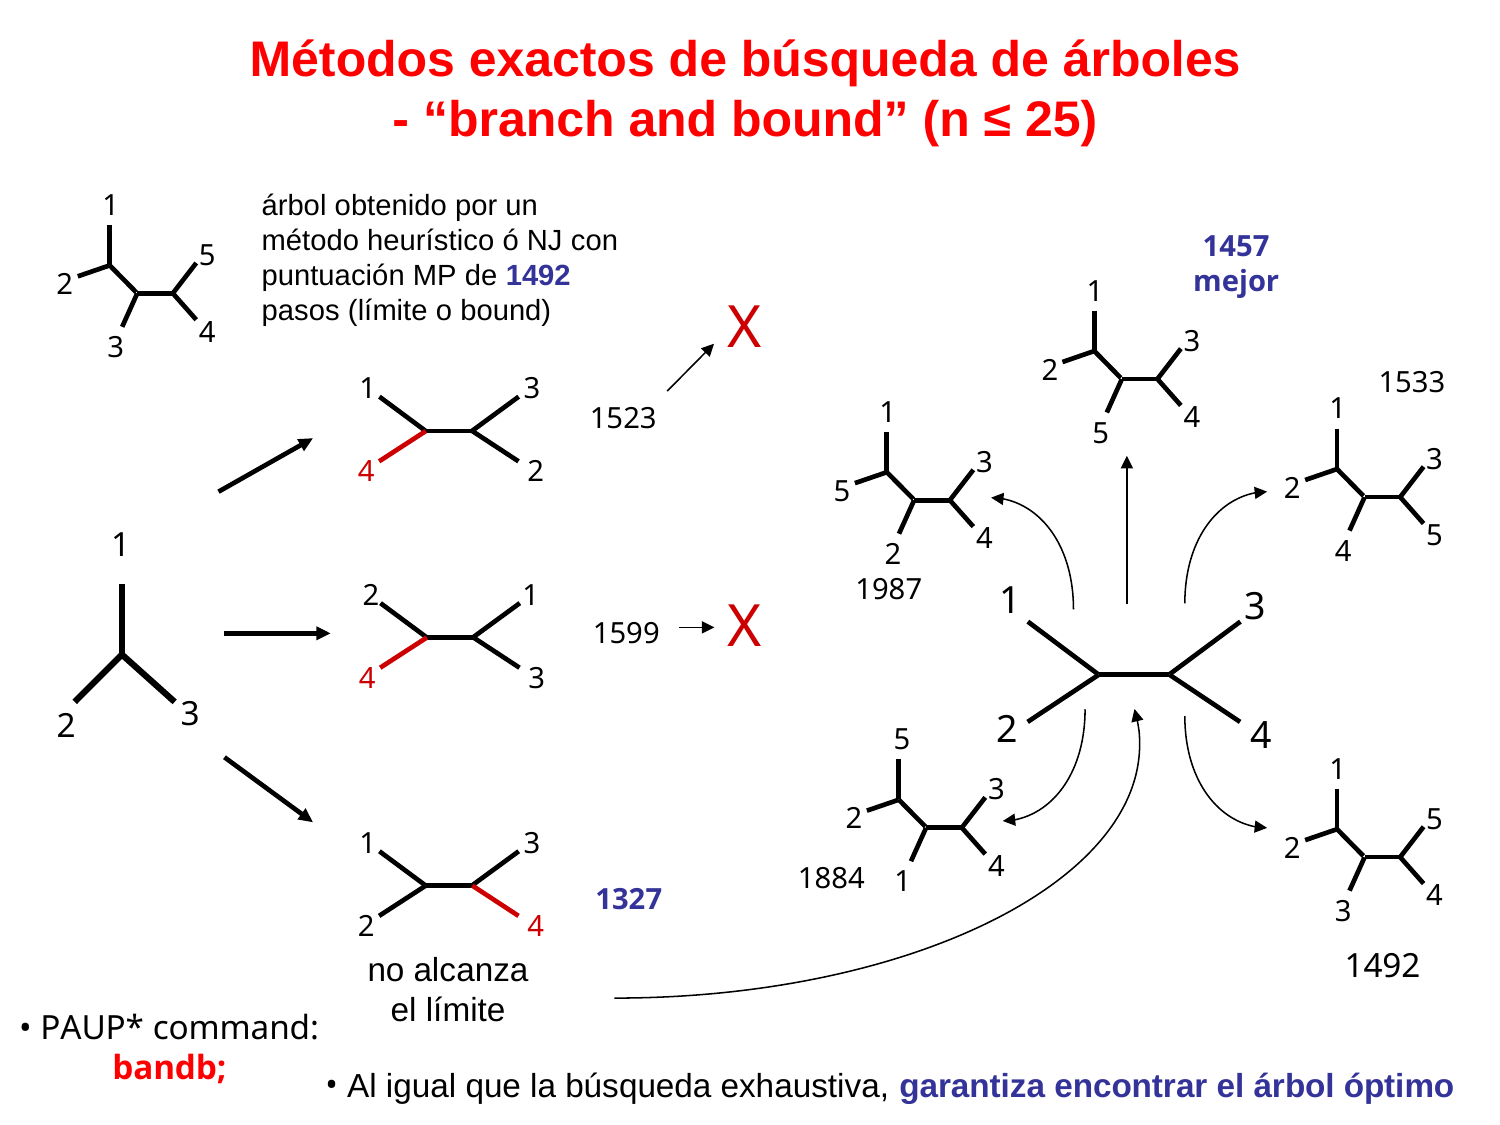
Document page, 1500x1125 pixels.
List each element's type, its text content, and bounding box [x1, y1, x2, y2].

text_box 4 [343, 445, 390, 496]
text_box 5 [818, 464, 866, 516]
text_box X [712, 280, 777, 367]
text_box 3 [973, 762, 1020, 814]
text_box 1 [864, 385, 912, 436]
text_box 4 [1411, 869, 1459, 920]
text_box 2 [41, 257, 89, 309]
text_box 1533 [1363, 355, 1461, 407]
text_box 3 [508, 361, 556, 413]
text_box Métodos exactos de búsqueda de árboles - “branch and bound” (n ≤ 25) [234, 18, 1256, 155]
text_box 5 [1077, 406, 1124, 457]
text_box 1 [96, 515, 145, 571]
text_box 5 [878, 712, 926, 764]
text_box 1492 [1329, 936, 1436, 993]
text_box 4 [344, 651, 391, 702]
text_box 1457 mejor [1178, 219, 1295, 306]
text_box 1 [1314, 382, 1362, 433]
text_box 2 [1269, 821, 1316, 873]
text_box 2 [869, 527, 917, 562]
text_box 1 [344, 361, 392, 413]
text_box 2 [1269, 461, 1316, 512]
text_box 2 [343, 899, 390, 951]
text_box 1884 [783, 851, 880, 903]
text_box 2 [512, 445, 560, 496]
text_box 3 [508, 816, 556, 867]
text_box 4 [961, 512, 1008, 563]
text_box 3 [165, 684, 215, 740]
text_box 3 [1229, 574, 1281, 635]
text_box 3 [961, 435, 1008, 486]
text_box no alcanza el límite [352, 940, 544, 1036]
text_box Al igual que la búsqueda exhaustiva, garantiza encontrar el árbol óptimo [310, 1056, 1471, 1112]
text_box 1523 [575, 391, 672, 442]
text_box 2 [830, 792, 878, 843]
text_box 3 [1168, 314, 1216, 365]
text_box 1599 [578, 606, 675, 658]
text_box 4 [1168, 390, 1216, 442]
text_box X [712, 580, 777, 666]
text_box 4 [973, 839, 1020, 890]
text_box 5 [1411, 508, 1459, 560]
text_box 1327 [580, 872, 678, 924]
text_box 2 [981, 697, 1033, 758]
text_box 1 [507, 568, 554, 619]
text_box 2 [41, 696, 91, 752]
text_box 2 [348, 568, 395, 619]
text_box 3 [1411, 432, 1459, 483]
text_box árbol obtenido por un método heurístico ó NJ con puntuación MP de 1492 pasos (límite o bound) [246, 178, 634, 334]
text_box 4 [184, 305, 231, 356]
text_box 1 [879, 854, 927, 906]
text_box 3 [1320, 884, 1367, 935]
text_box 3 [513, 651, 561, 702]
text_box 1 [344, 816, 392, 867]
text_box 5 [1411, 792, 1459, 843]
text_box 5 [184, 228, 231, 280]
text_box PAUP* command: bandb; [4, 998, 335, 1094]
text_box 1 [87, 178, 134, 230]
text_box 2 [1026, 343, 1074, 394]
text_box 3 [92, 320, 140, 371]
text_box 1987 [840, 562, 938, 614]
text_box 1 [1071, 264, 1119, 315]
text_box 4 [1235, 703, 1287, 764]
text_box 4 [512, 899, 560, 951]
text_box 4 [1320, 524, 1367, 575]
text_box 1 [984, 568, 1036, 629]
text_box 1 [1314, 742, 1362, 793]
